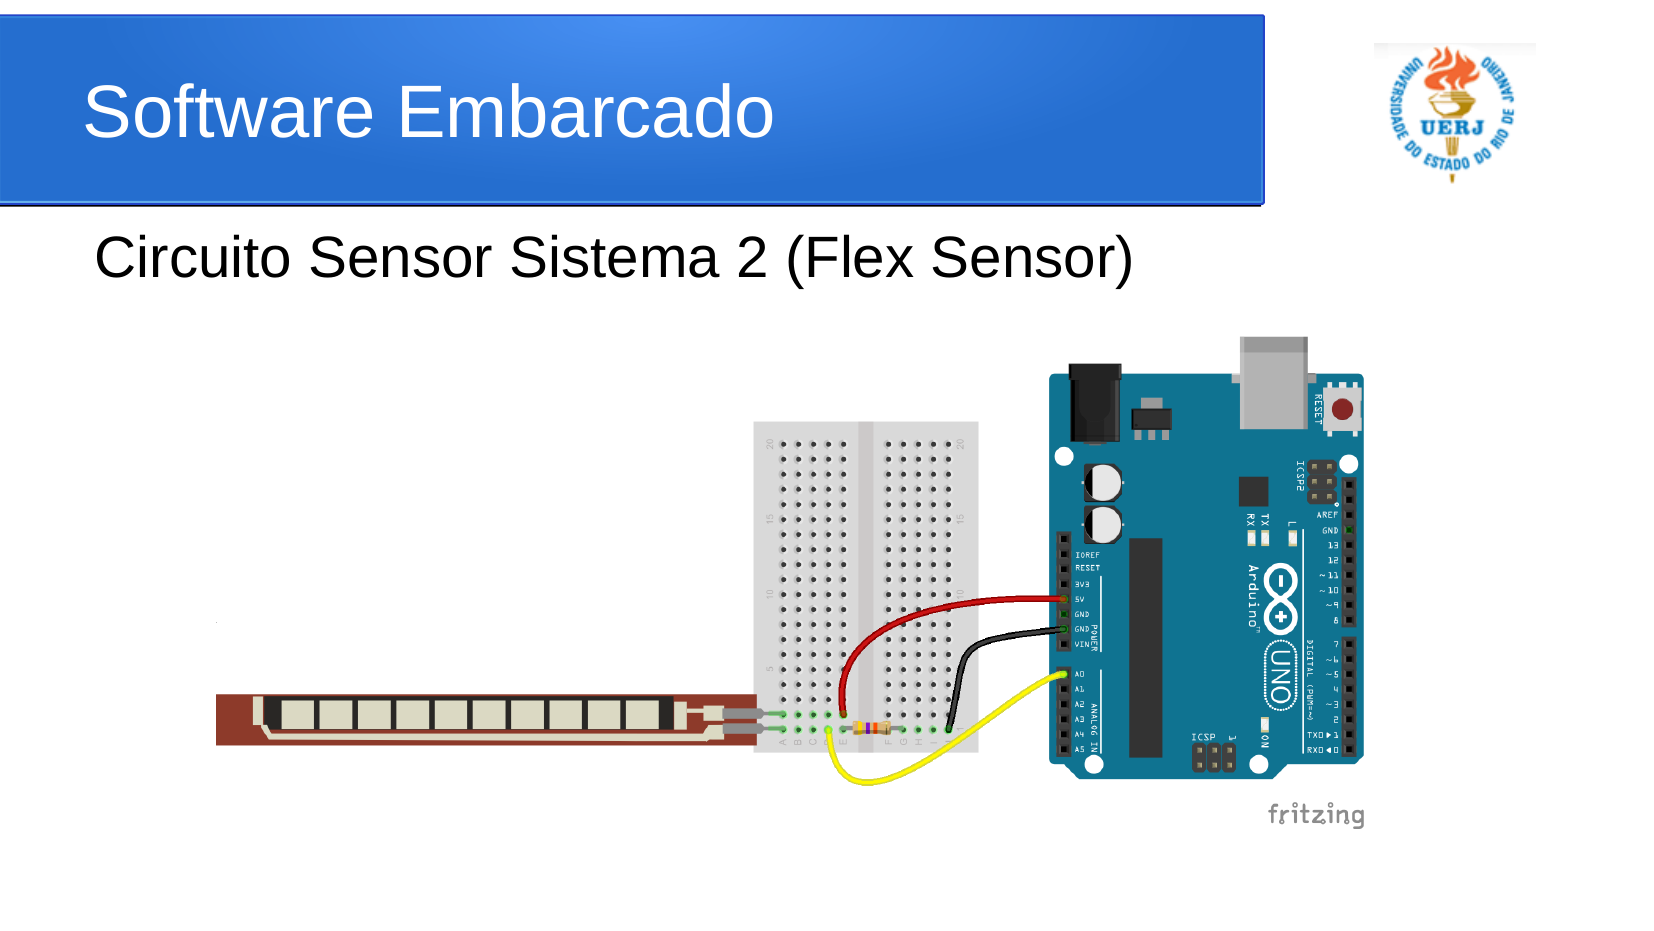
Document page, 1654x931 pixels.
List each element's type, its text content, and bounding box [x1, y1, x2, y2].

subtitle Circuito Sensor Sistema 2 (Flex Sensor) [94, 224, 1548, 804]
picture [1374, 43, 1536, 190]
picture [216, 336, 1365, 829]
title Software Embarcado [82, 35, 1235, 189]
